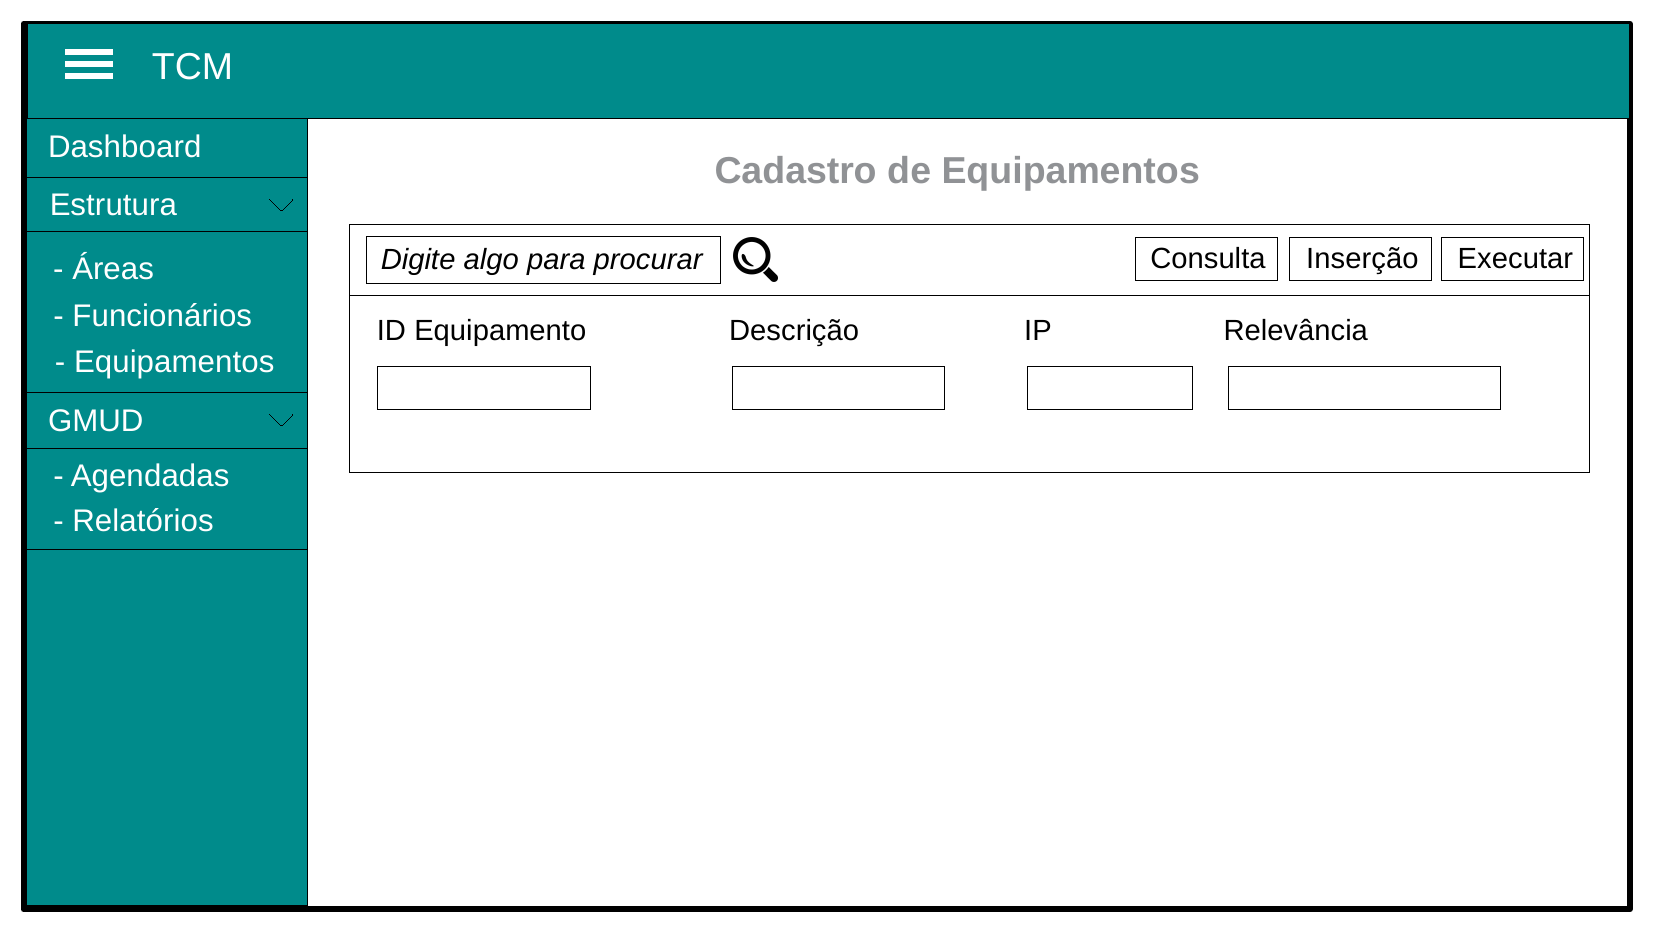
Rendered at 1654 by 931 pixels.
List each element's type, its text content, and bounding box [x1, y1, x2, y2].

text_box Executar [1443, 234, 1589, 283]
text_box - Áreas [38, 243, 170, 290]
text_box GMUD [33, 395, 159, 446]
text_box Descrição [714, 306, 875, 355]
text_box - Equipamentos [40, 336, 290, 387]
text_box TCM [137, 37, 249, 95]
text_box [26, 23, 1630, 177]
text_box Cadastro de Equipamentos [699, 141, 1512, 241]
text_box Inserção [1291, 234, 1434, 283]
text_box IP [1009, 306, 1067, 355]
picture [733, 237, 778, 283]
text_box ID Equipamento [362, 306, 602, 355]
text_box - Relatórios [38, 495, 237, 580]
text_box - Agendadas [38, 450, 245, 501]
text_box [26, 393, 308, 448]
text_box [26, 232, 308, 392]
text_box Dashboard [33, 121, 217, 171]
text_box Digite algo para procurar [366, 235, 719, 284]
text_box [26, 449, 308, 549]
text_box Relevância [1208, 306, 1384, 355]
text_box [26, 550, 308, 906]
text_box Consulta [1135, 234, 1281, 282]
text_box - Funcionários [38, 290, 268, 341]
text_box [26, 178, 308, 231]
text_box Estrutura [35, 179, 193, 229]
